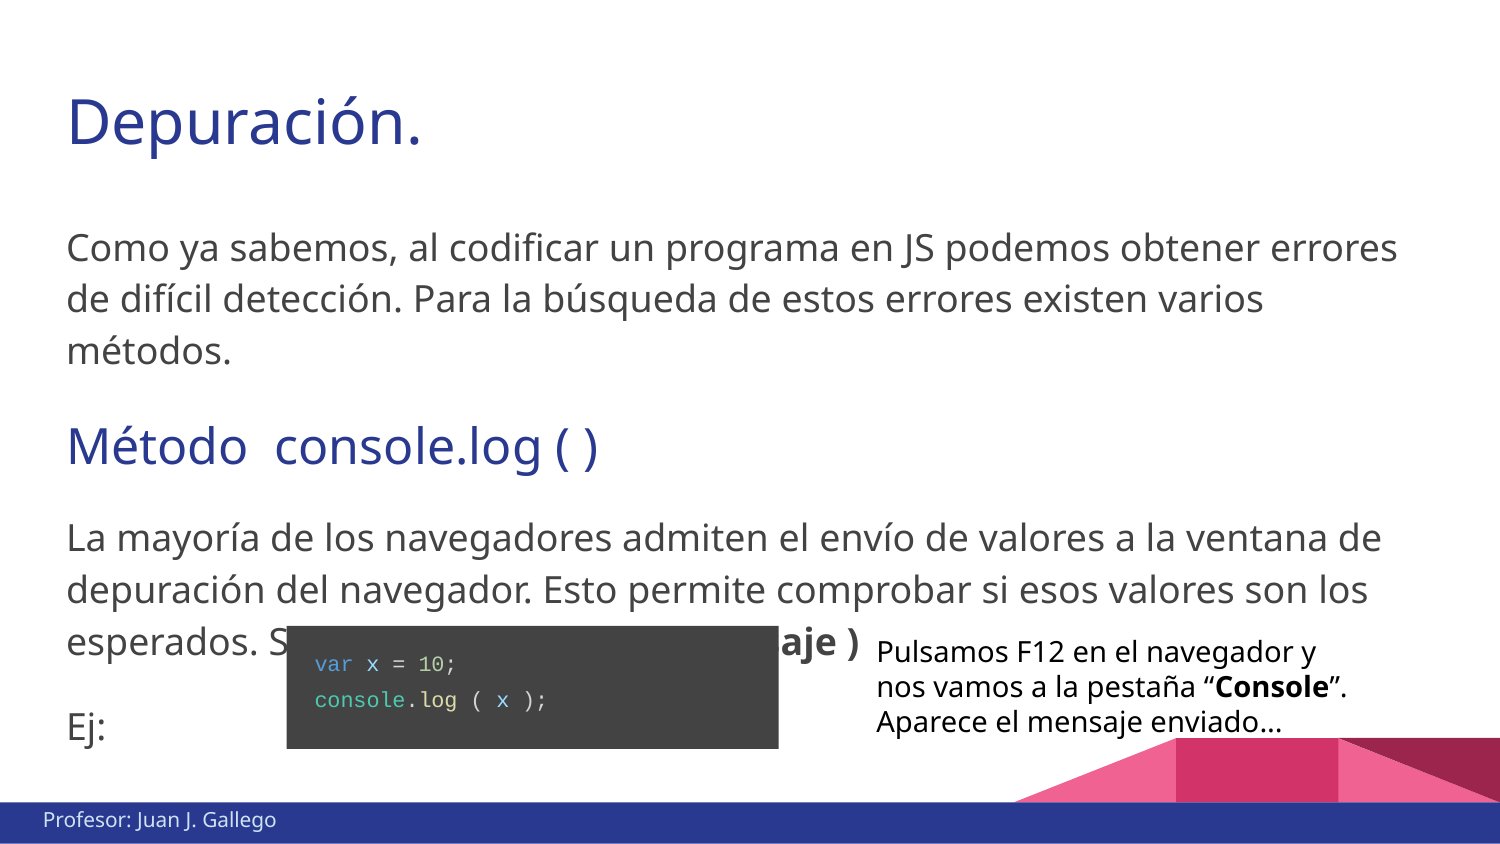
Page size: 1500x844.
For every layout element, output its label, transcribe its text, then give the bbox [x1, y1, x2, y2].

text_box Pulsamos F12 en el navegador y nos vamos a la pestaña “Console”. Aparece el mensaje enviado... [861, 618, 1377, 730]
text_box var x = 10; console.log ( x ); [286, 625, 779, 749]
title Depuración. [51, 67, 1449, 167]
list Como ya sabemos, al codificar un programa en JS podemos obtener errores de difícil detección. Para la búsqueda de estos errores existen varios métodos. Método console.log ( ) La mayoría de los navegadores admiten el envío de valores a la ventana de depuración del navegador. Esto permite comprobar si esos valores son los esperados. Sintaxis: console.log ( mensaje ) Ej: [51, 201, 1449, 797]
